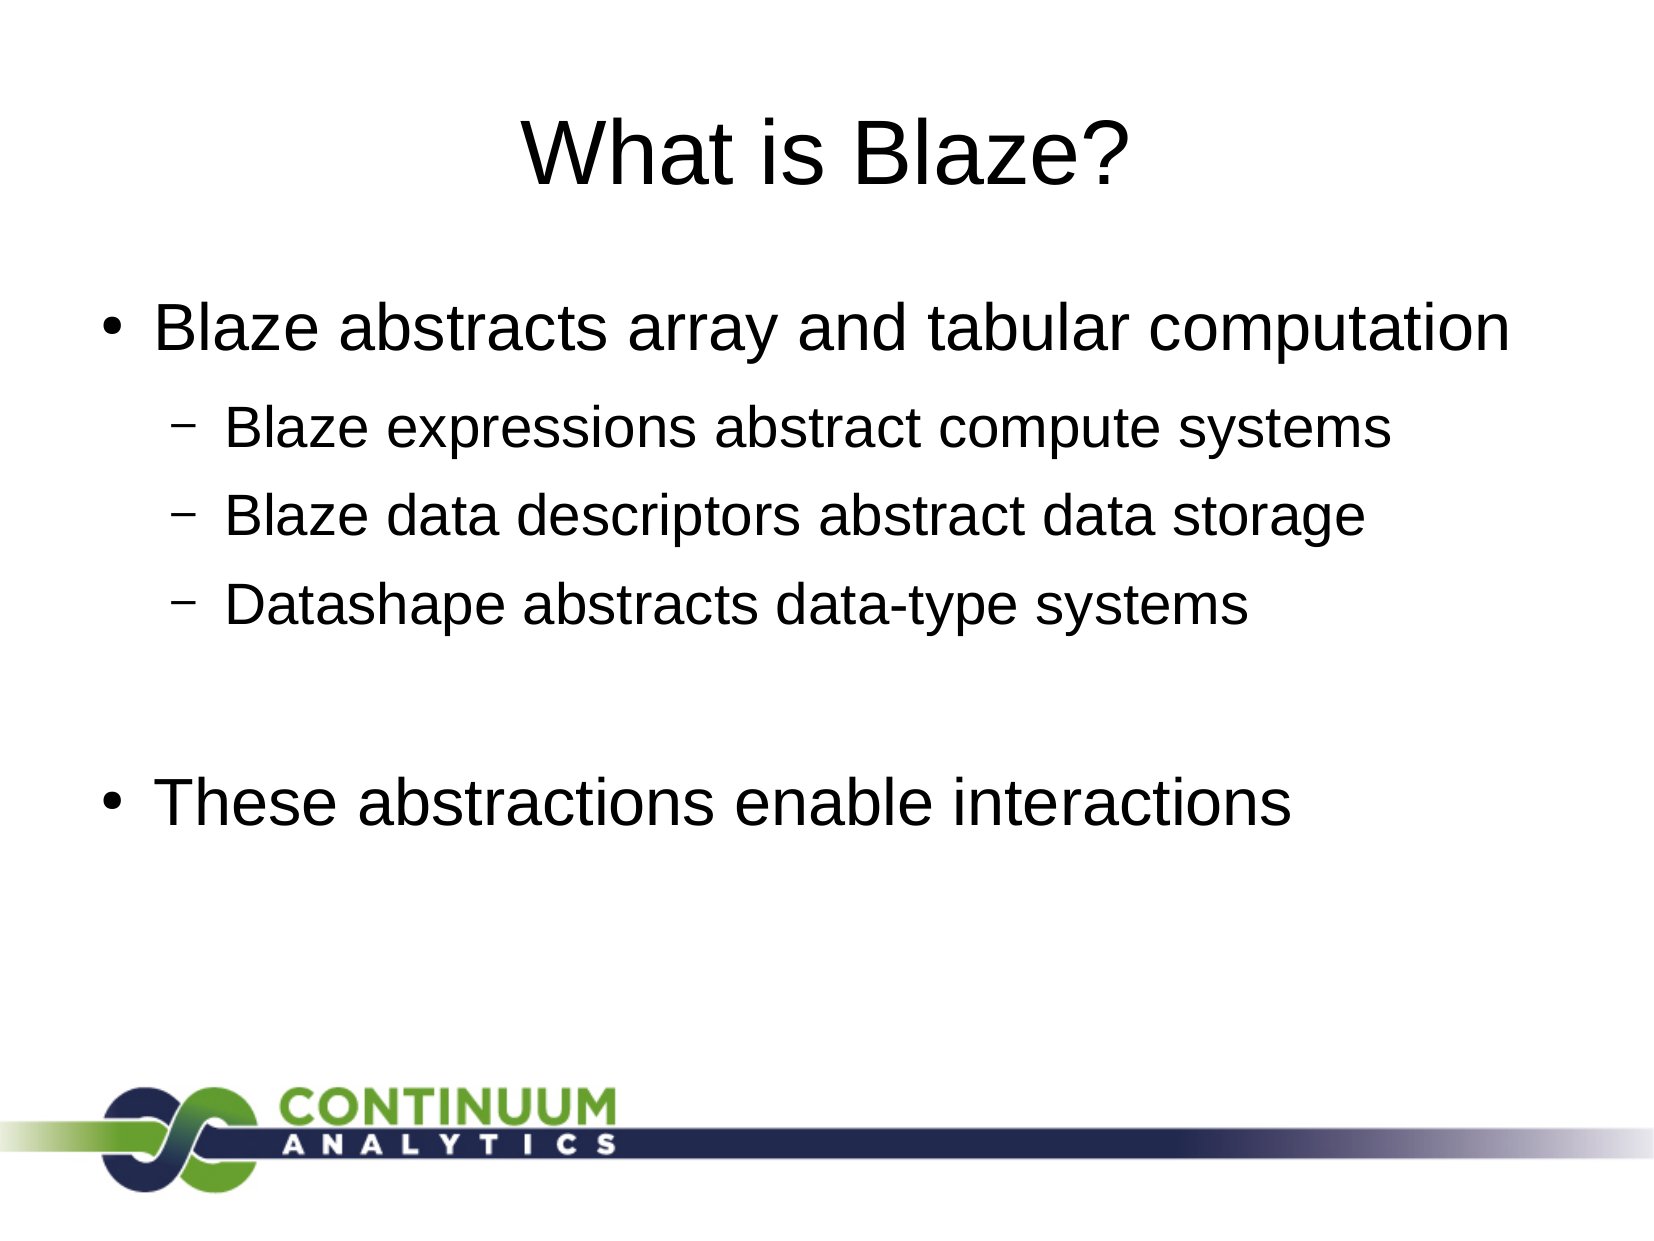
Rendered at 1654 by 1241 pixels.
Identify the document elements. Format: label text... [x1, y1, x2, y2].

title What is Blaze? [82, 49, 1571, 257]
list Blaze abstracts array and tabular computation Blaze expressions abstract compute systems Blaze data descriptors abstract data storage Datashape abstracts data-type systems These abstractions enable interactions [82, 290, 1571, 1010]
